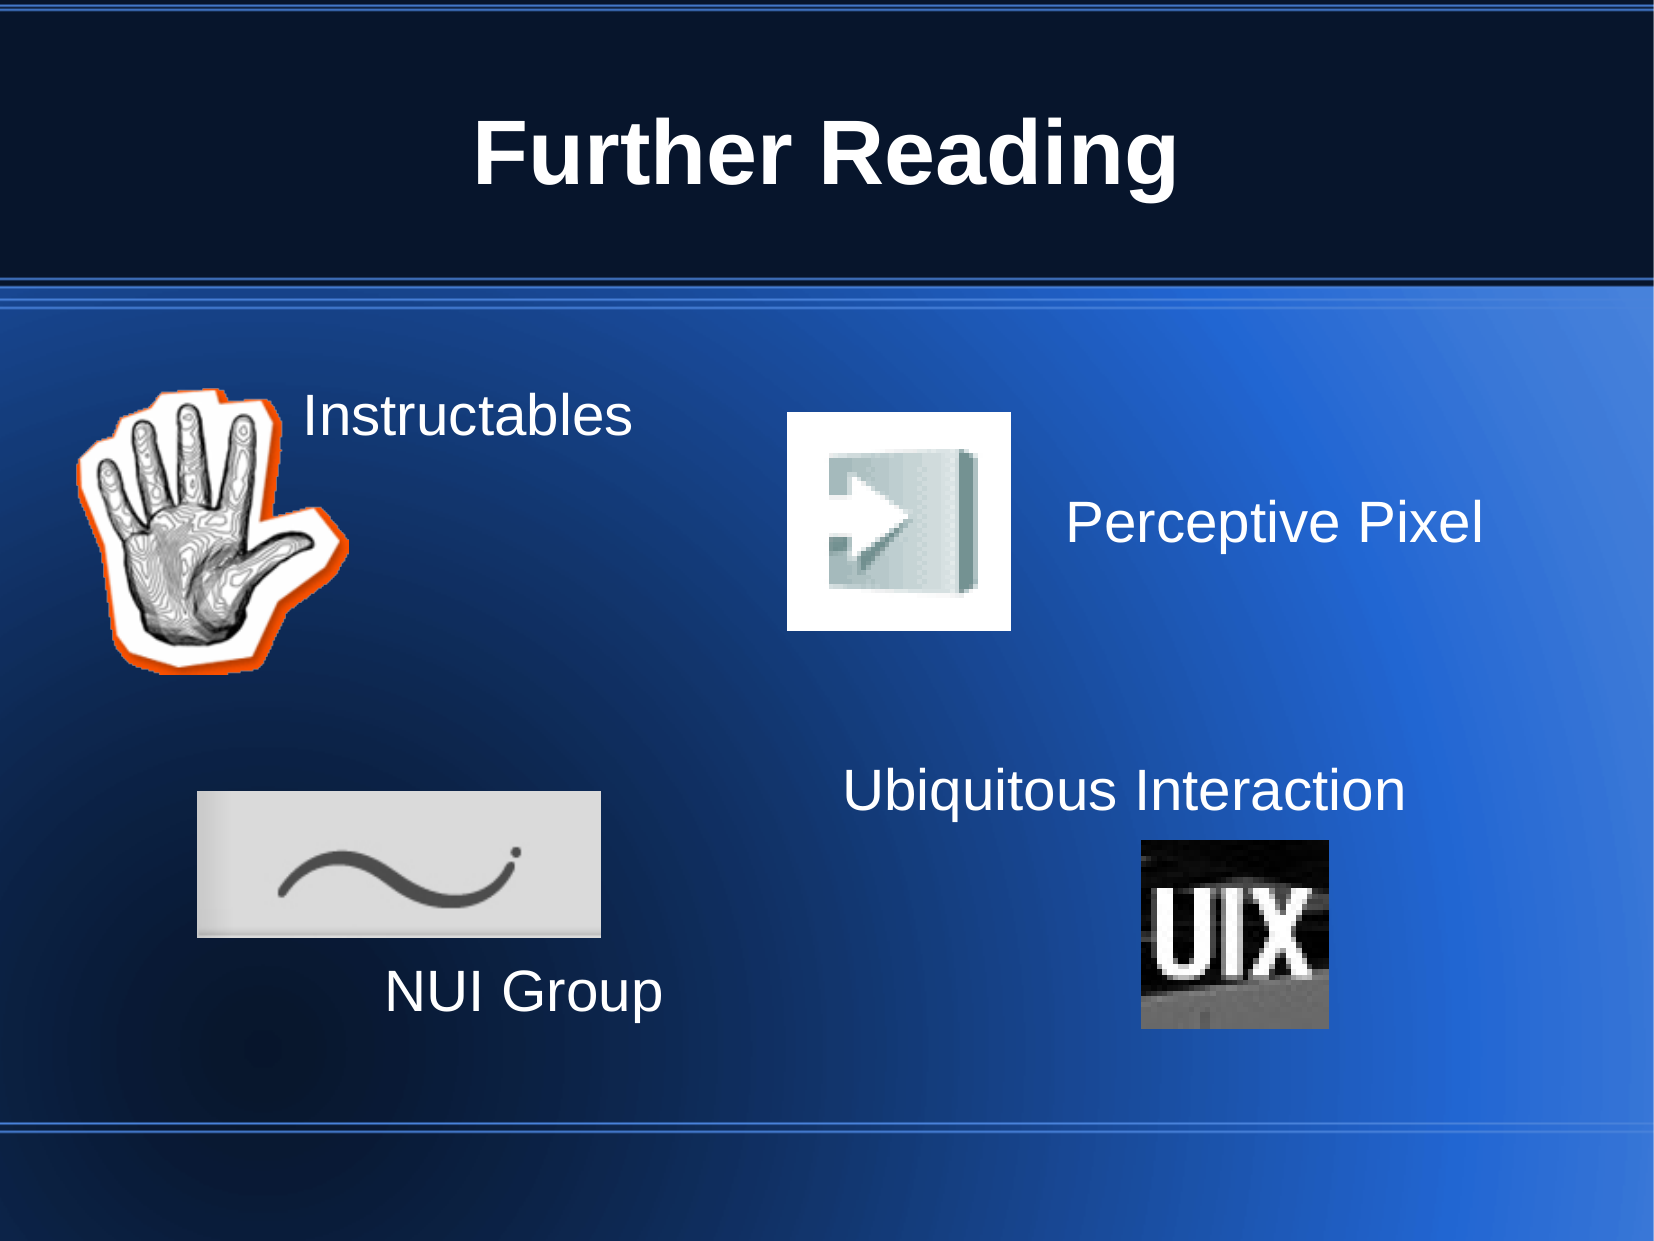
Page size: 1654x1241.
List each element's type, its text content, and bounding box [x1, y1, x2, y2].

picture [0, 0, 1654, 1241]
text_box Instructables [262, 375, 676, 455]
text_box Perceptive Pixel [1050, 482, 1501, 563]
text_box Ubiquitous Interaction [825, 750, 1426, 830]
text_box NUI Group [318, 951, 731, 1032]
title Further Reading [82, 56, 1571, 250]
